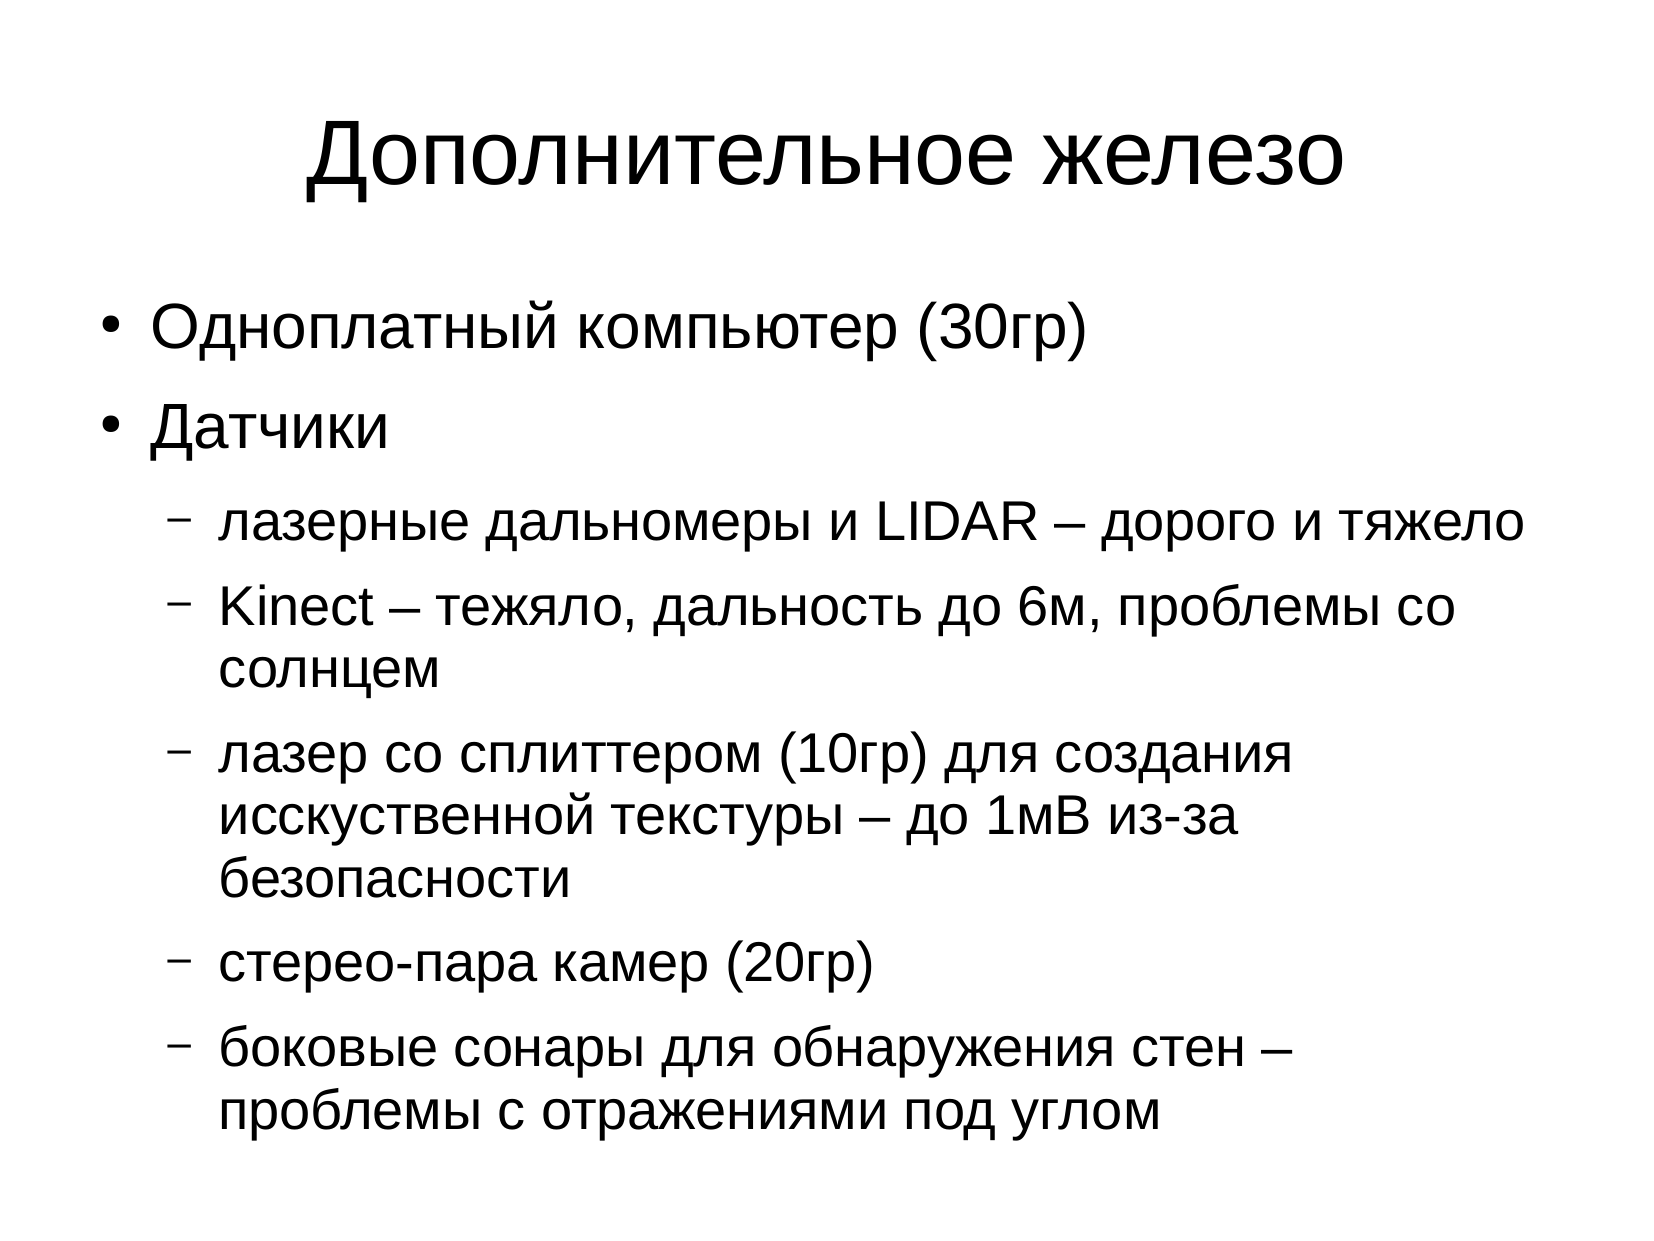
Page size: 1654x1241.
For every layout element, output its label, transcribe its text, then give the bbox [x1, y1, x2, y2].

title Дополнительное железо [82, 49, 1571, 257]
list Одноплатный компьютер (30гр) Датчики лазерные дальномеры и LIDAR – дорого и тяжело Kinect – тежяло, дальность до 6м, проблемы со солнцем лазер со сплиттером (10гр) для создания исскуственной текстуры – до 1мВ из-за безопасности стерео-пара камер (20гр) боковые сонары для обнаружения стен – проблемы с отражениями под углом [82, 290, 1538, 1156]
